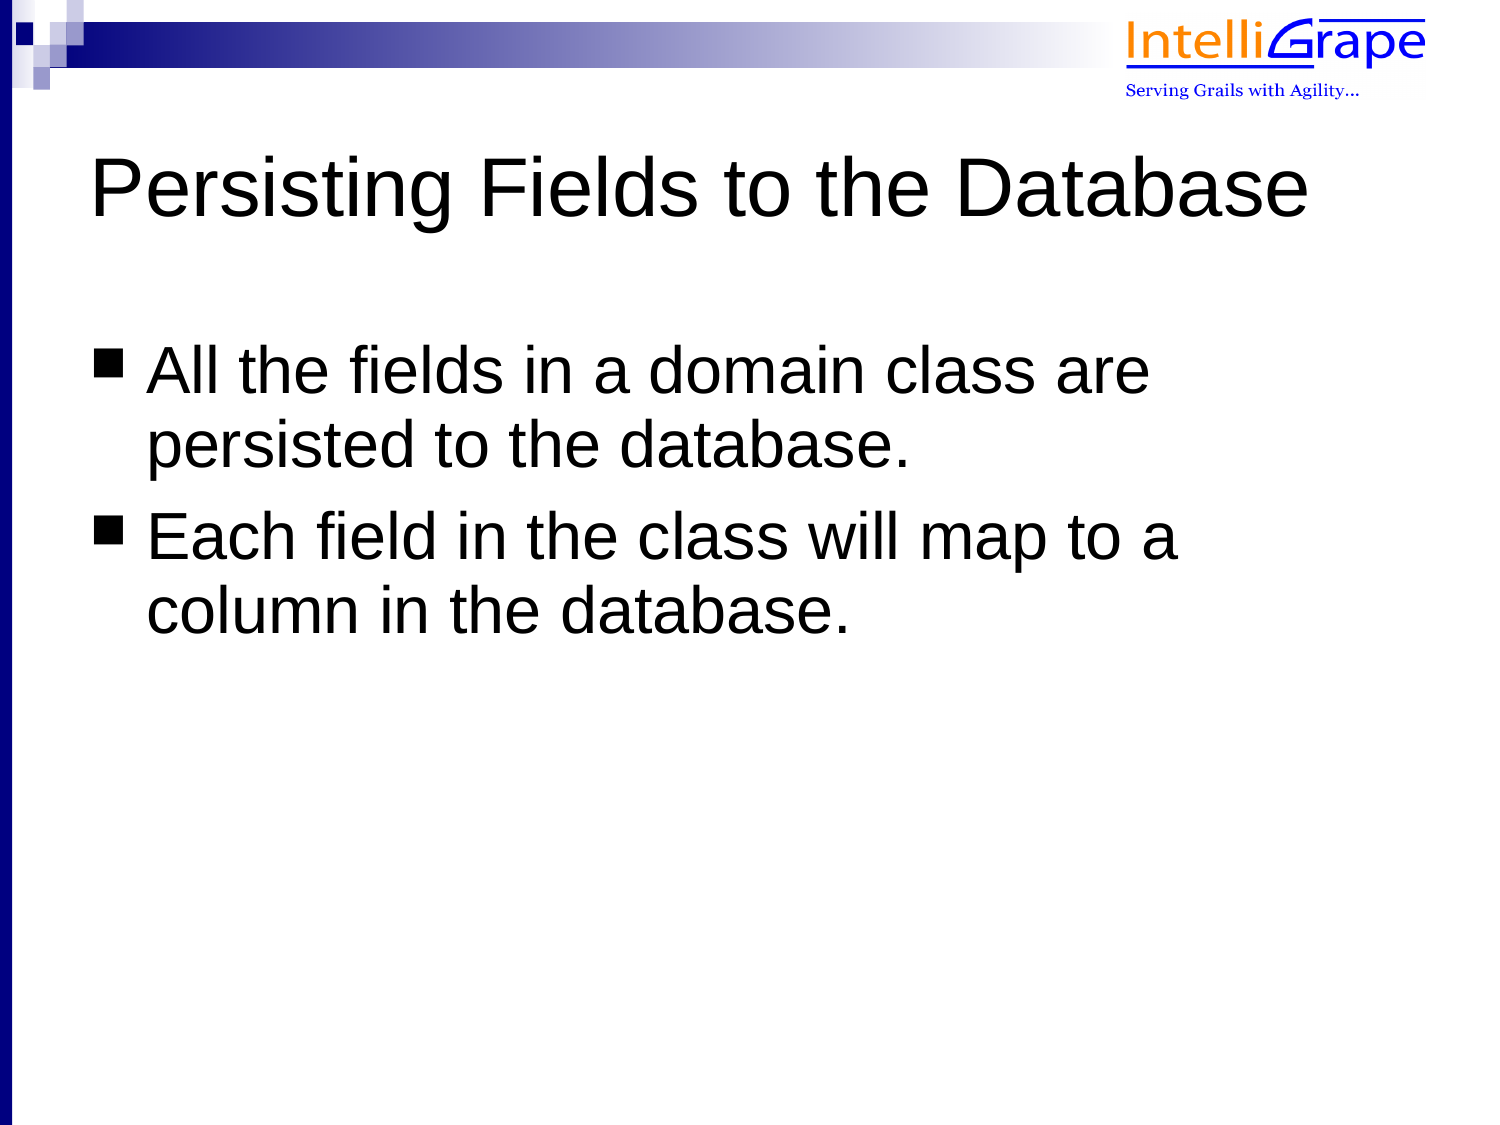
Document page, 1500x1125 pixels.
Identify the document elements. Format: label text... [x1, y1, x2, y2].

list All the fields in a domain class are persisted to the database. Each field in the class will map to a column in the database. [75, 324, 1426, 1068]
picture [1125, 12, 1425, 74]
title Persisting Fields to the Database [75, 74, 1426, 301]
